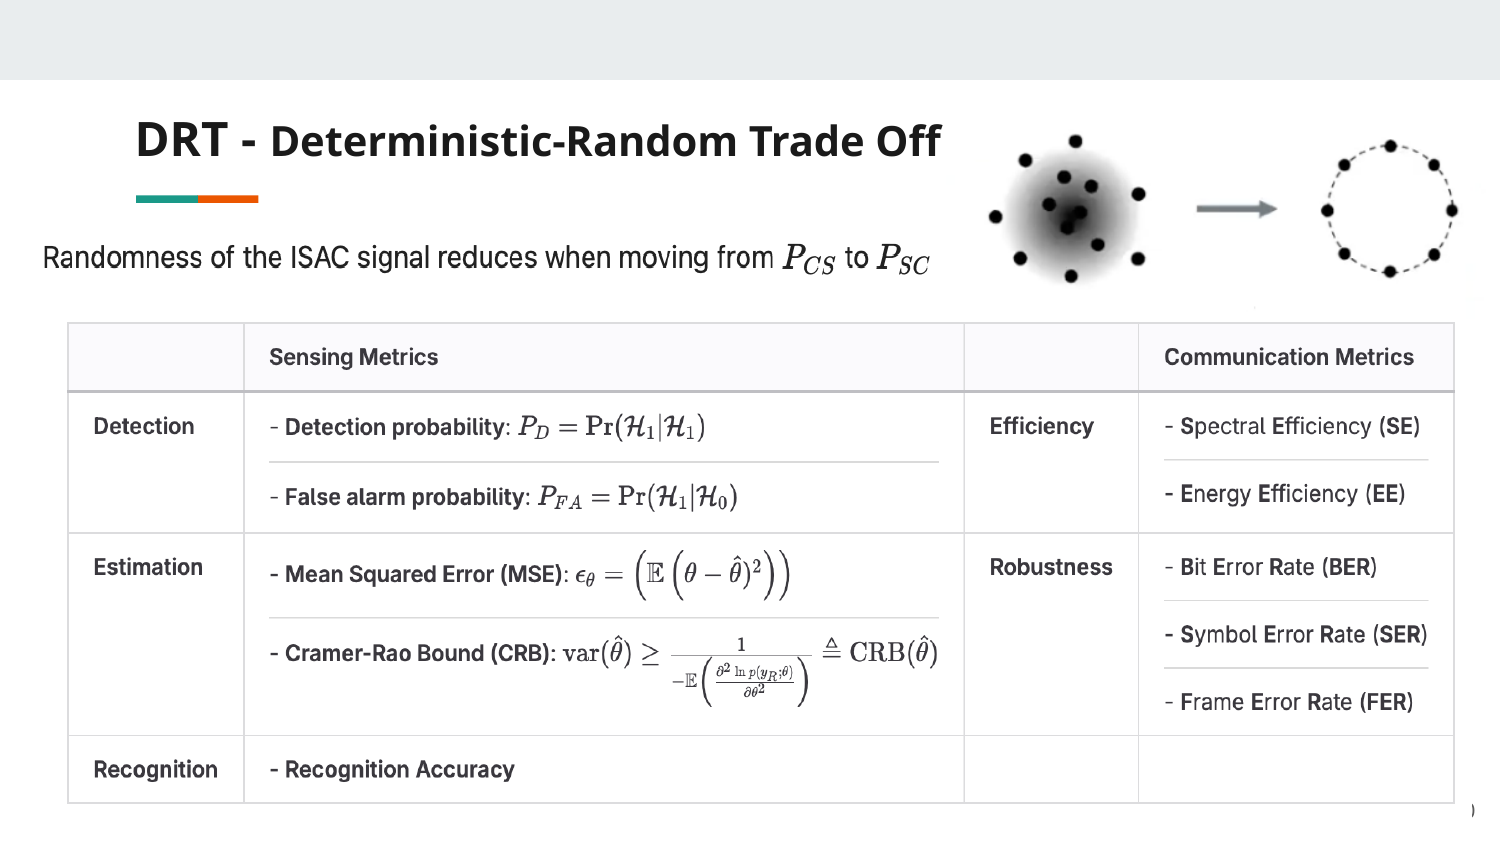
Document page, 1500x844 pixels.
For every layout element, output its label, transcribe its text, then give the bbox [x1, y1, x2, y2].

title DRT - Deterministic-Random Trade Off [119, 93, 1381, 182]
slide_number <number> [1400, 779, 1491, 844]
picture [19, 106, 1498, 819]
